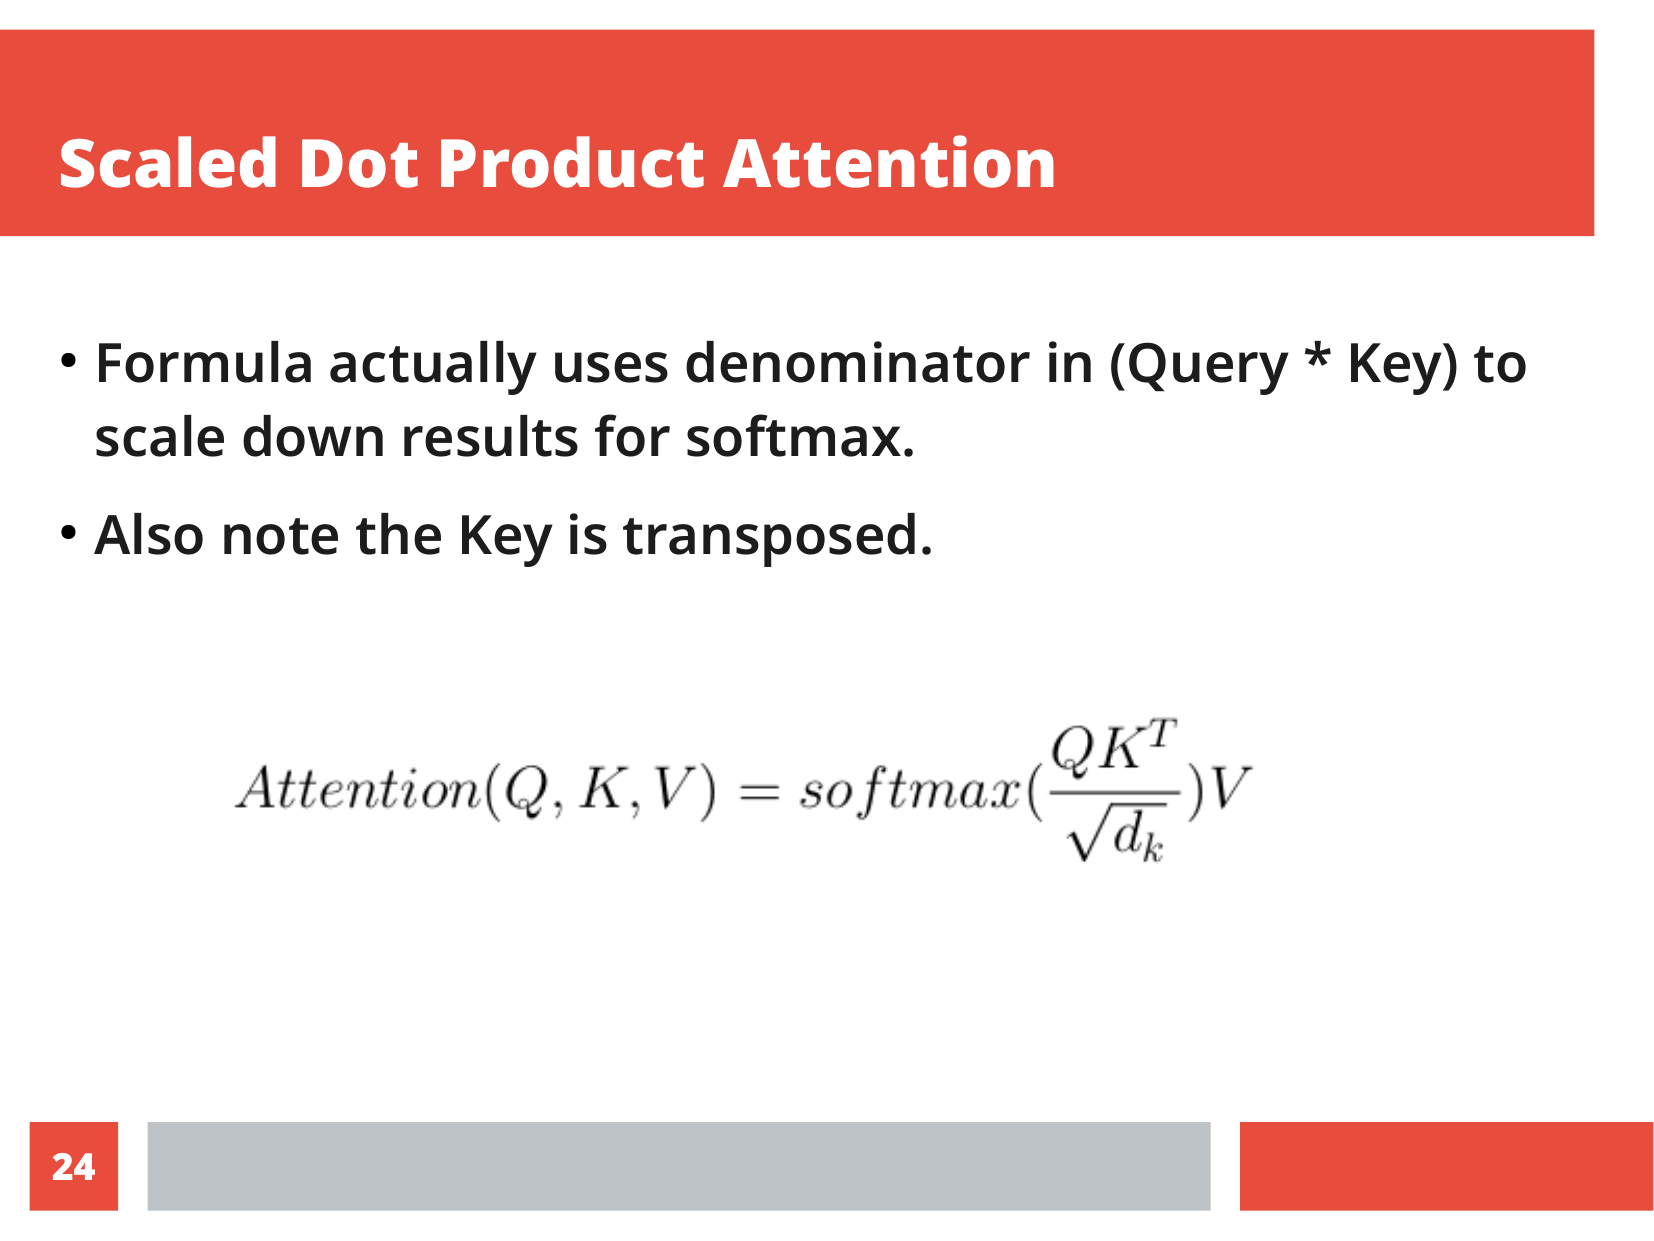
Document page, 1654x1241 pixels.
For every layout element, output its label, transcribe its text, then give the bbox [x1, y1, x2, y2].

list Formula actually uses denominator in (Query * Key) to scale down results for softmax. Also note the Key is transposed. [59, 324, 1565, 1093]
title Scaled Dot Product Attention [59, 59, 1595, 207]
picture [150, 695, 1357, 886]
